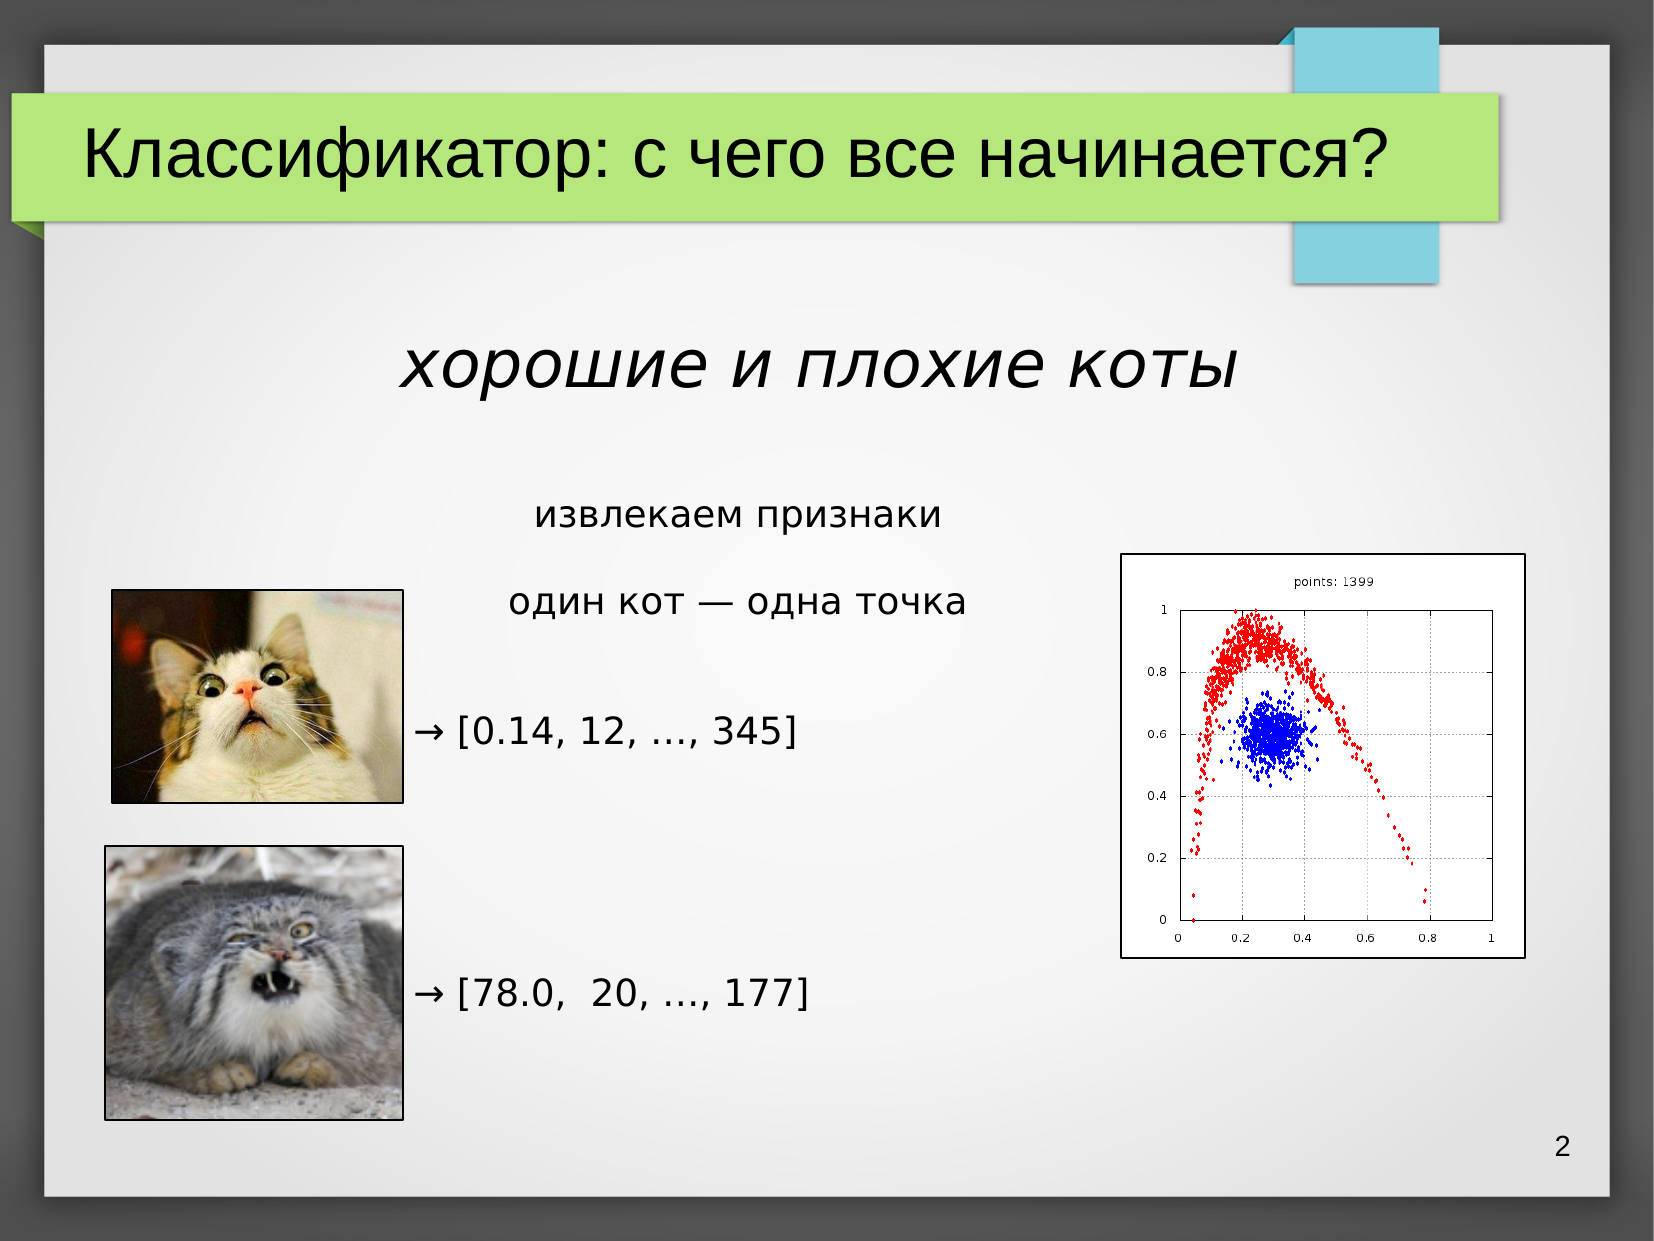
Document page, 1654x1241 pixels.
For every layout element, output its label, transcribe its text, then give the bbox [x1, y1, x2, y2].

text_box хорошие и плохие коты [47, 307, 1595, 423]
picture [0, 0, 1654, 1241]
title Классификатор: с чего все начинается? [82, 49, 1571, 257]
subtitle извлекаем признаки один кот — одна точка → [0.14, 12, …, 345] → [78.0, 20, …, 177] [413, 484, 1063, 1111]
